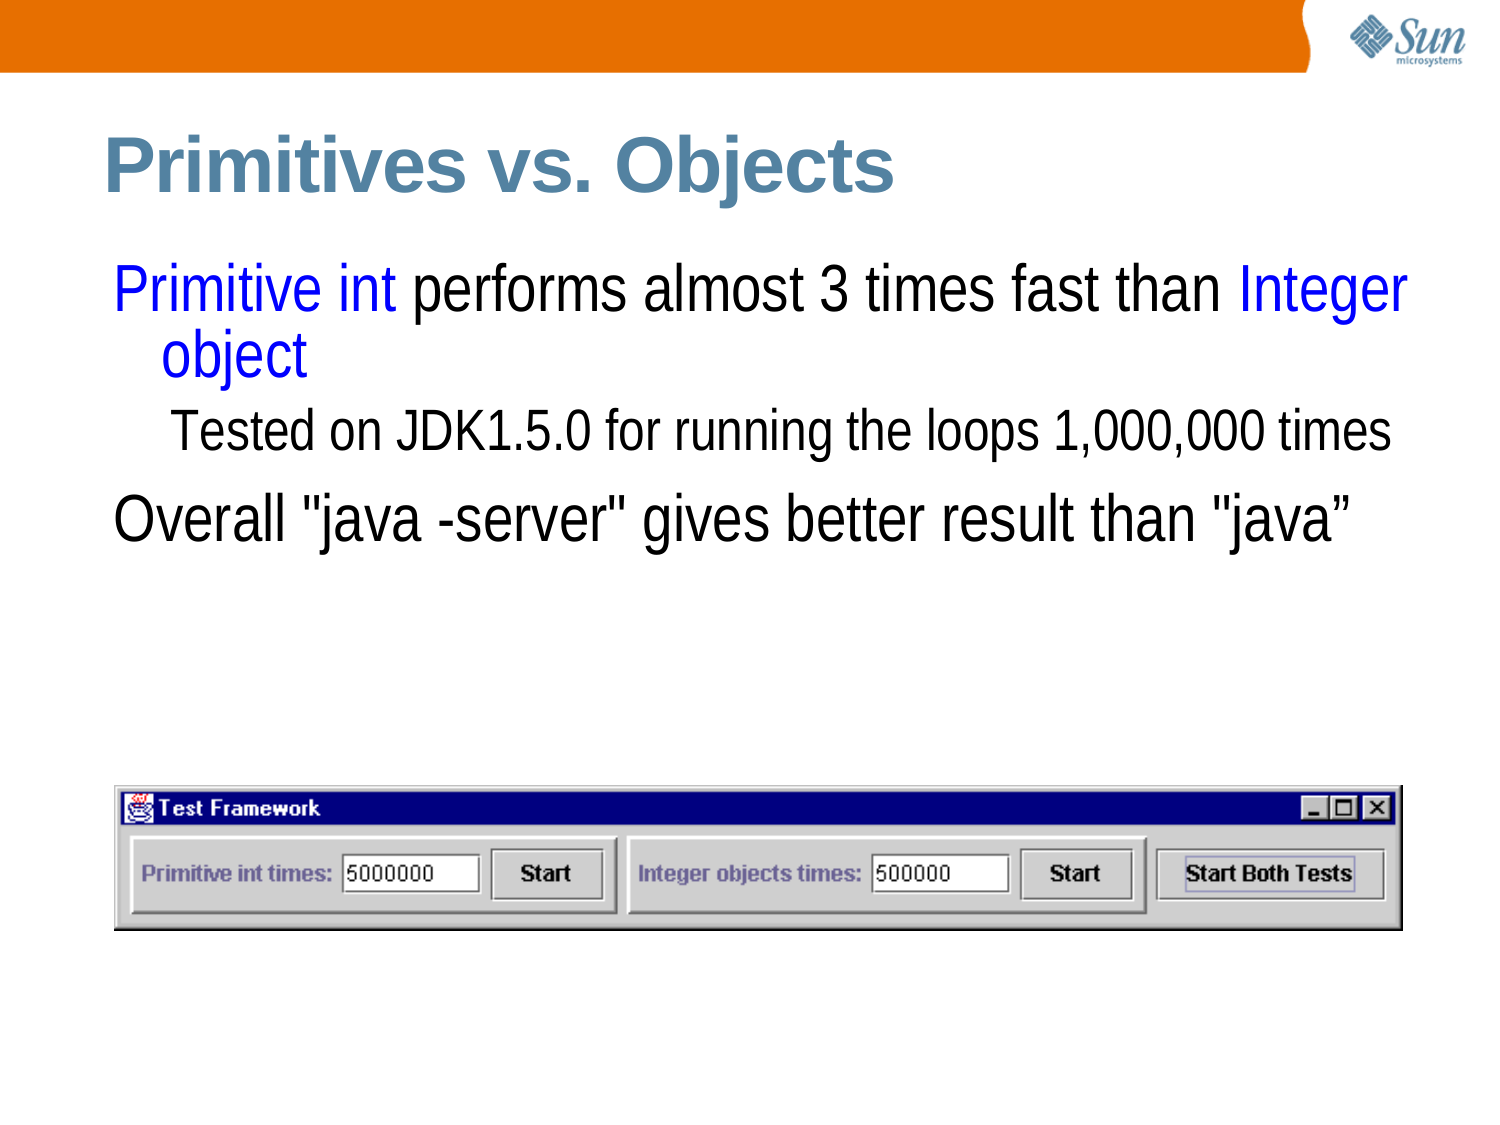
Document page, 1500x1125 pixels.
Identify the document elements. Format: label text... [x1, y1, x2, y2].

title Primitives vs. Objects [103, 128, 1466, 236]
list Primitive int performs almost 3 times fast than Integer object Tested on JDK1.5.0 for running the loops 1,000,000 times Overall "java -server" gives better result than "java” [94, 259, 1465, 969]
picture [114, 785, 1403, 931]
picture [0, 0, 1500, 75]
